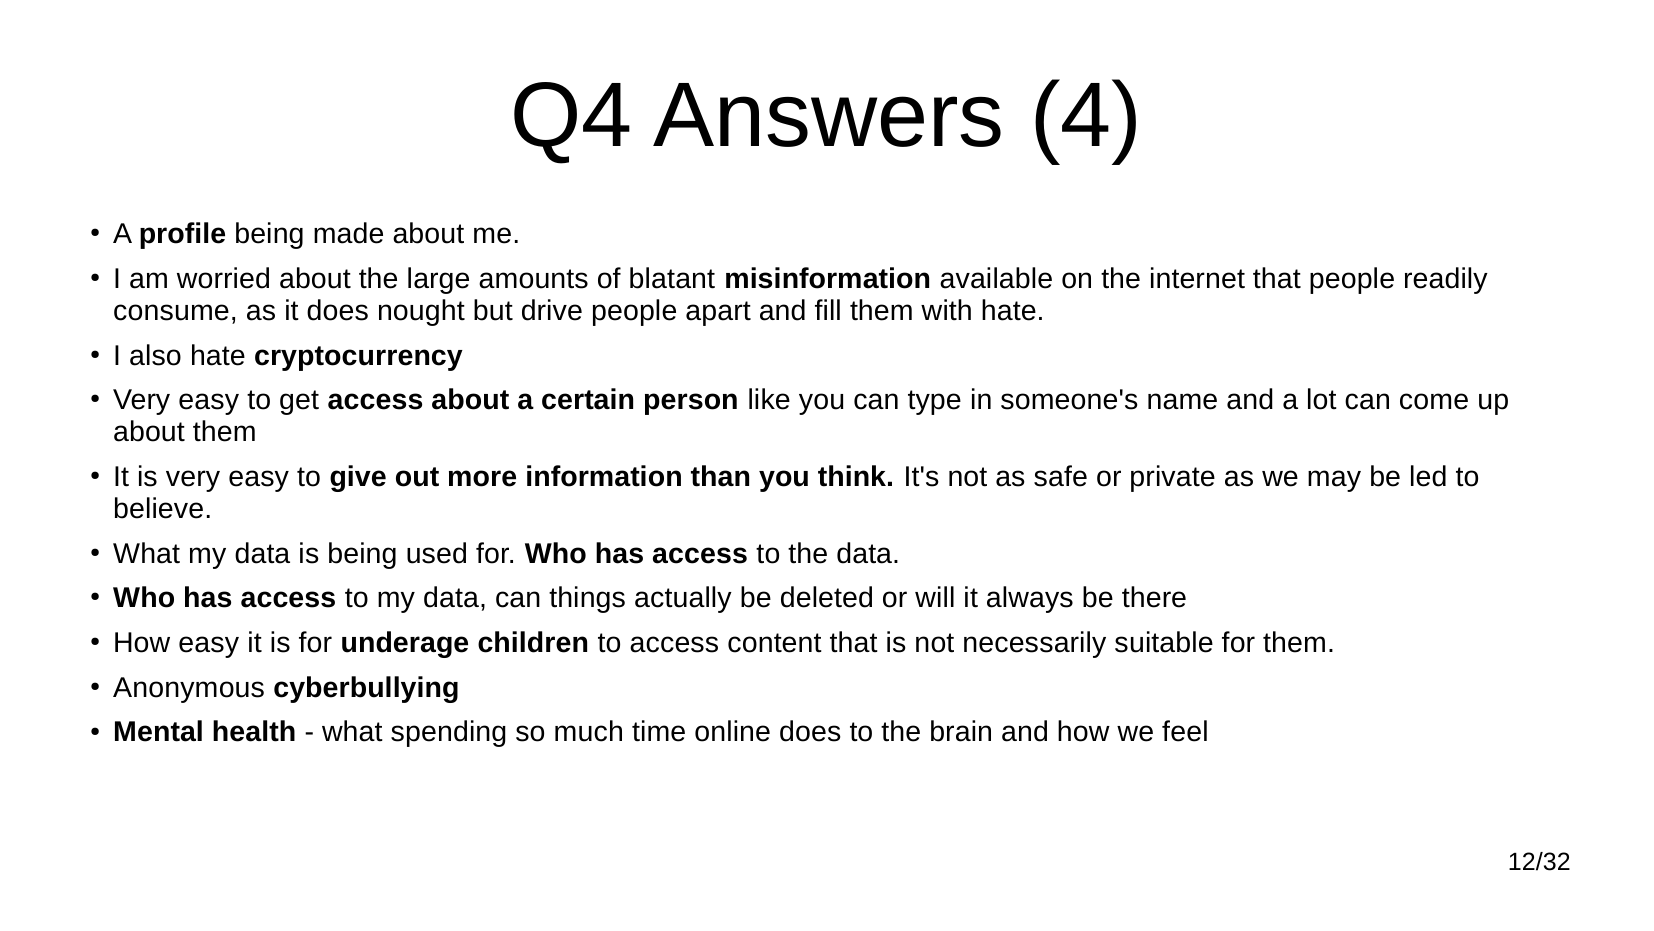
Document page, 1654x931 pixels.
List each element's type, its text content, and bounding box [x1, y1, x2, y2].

title Q4 Answers (4) [82, 37, 1571, 193]
list A profile being made about me. I am worried about the large amounts of blatant misinformation available on the internet that people readily consume, as it does nought but drive people apart and fill them with hate. I also hate cryptocurrency Very easy to get access about a certain person like you can type in someone's name and a lot can come up about them It is very easy to give out more information than you think. It's not as safe or private as we may be led to believe. What my data is being used for. Who has access to the data. Who has access to my data, can things actually be deleted or will it always be there How easy it is for underage children to access content that is not necessarily suitable for them. Anonymous cyberbullying Mental health - what spending so much time online does to the brain and how we feel [82, 217, 1571, 758]
